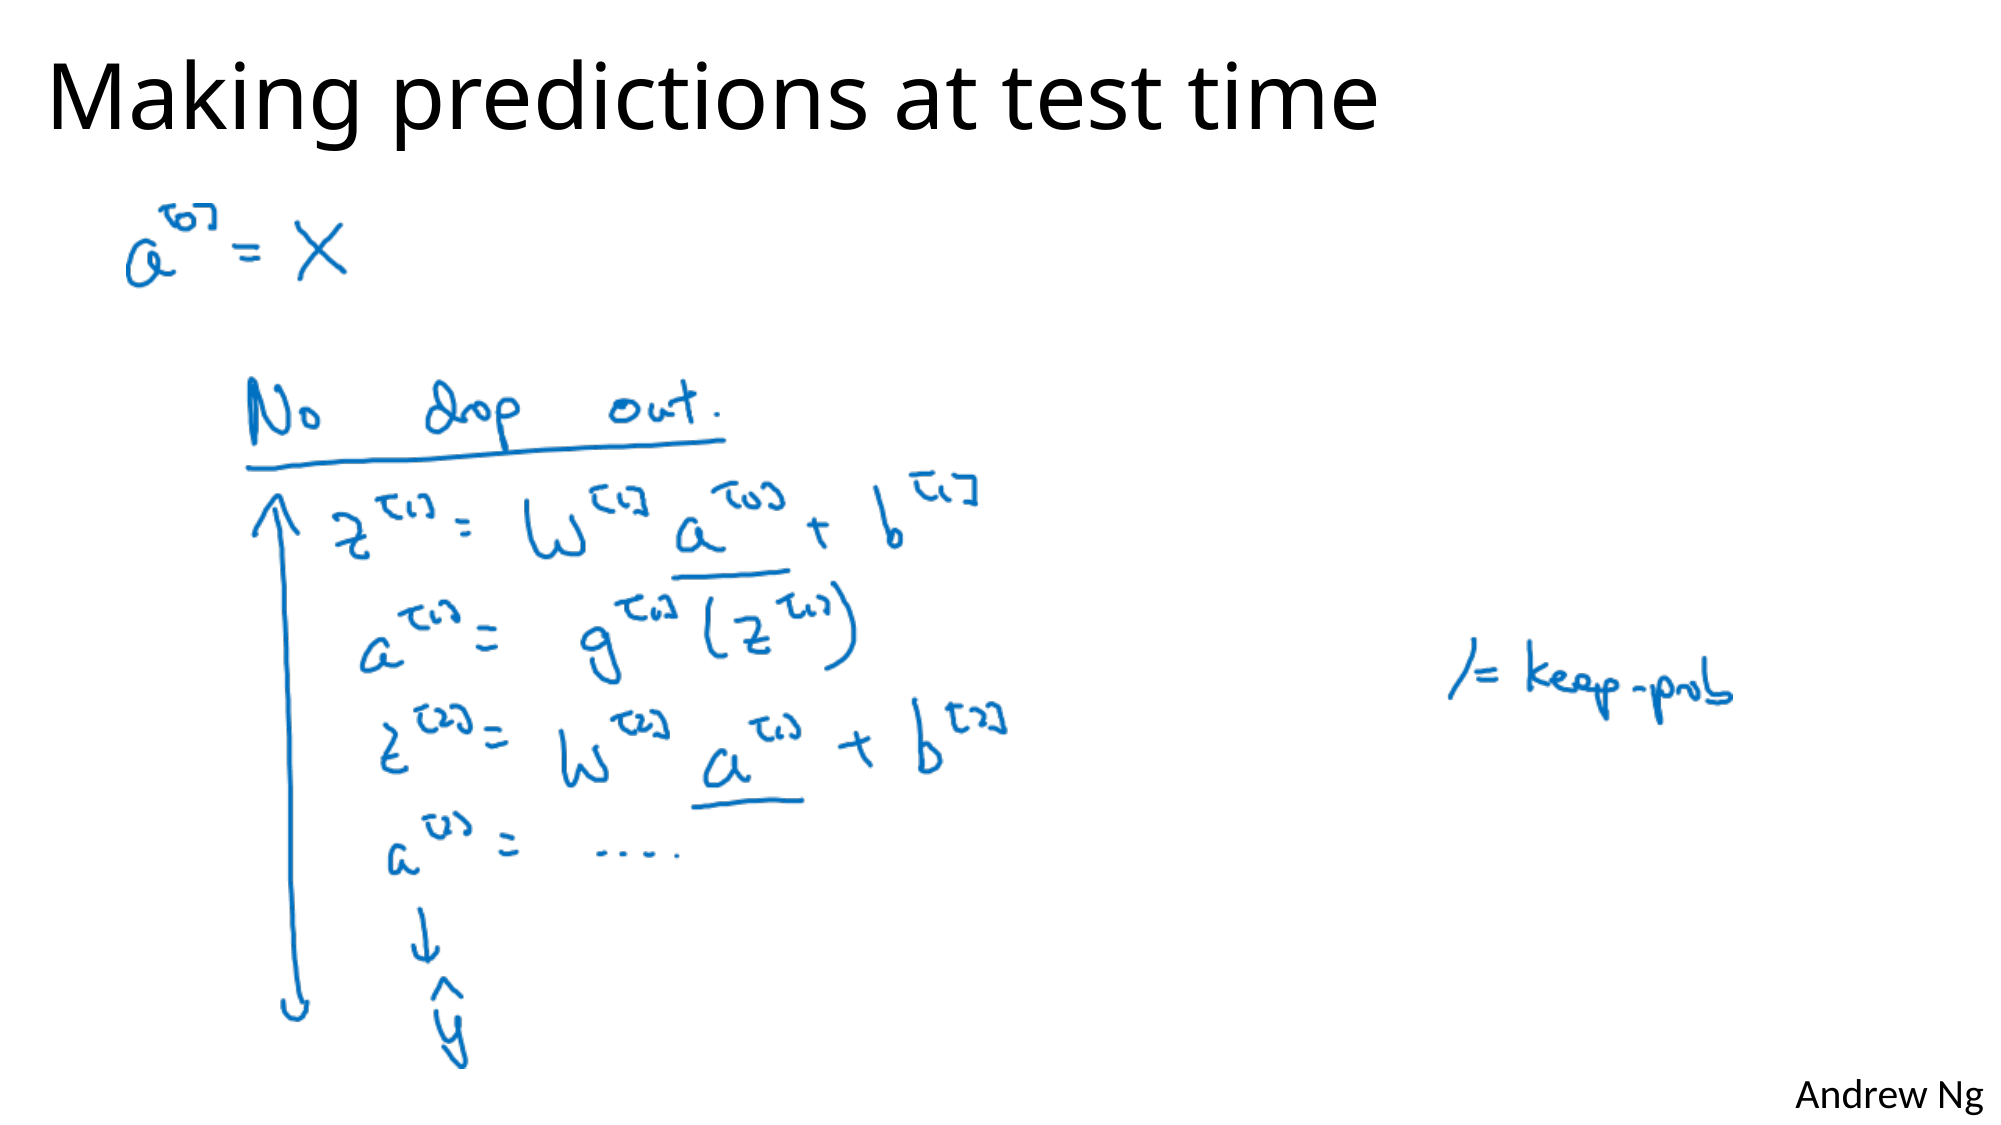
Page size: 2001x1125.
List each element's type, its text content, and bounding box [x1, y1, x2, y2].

picture [126, 203, 1733, 1069]
title Making predictions at test time [30, 29, 1755, 248]
